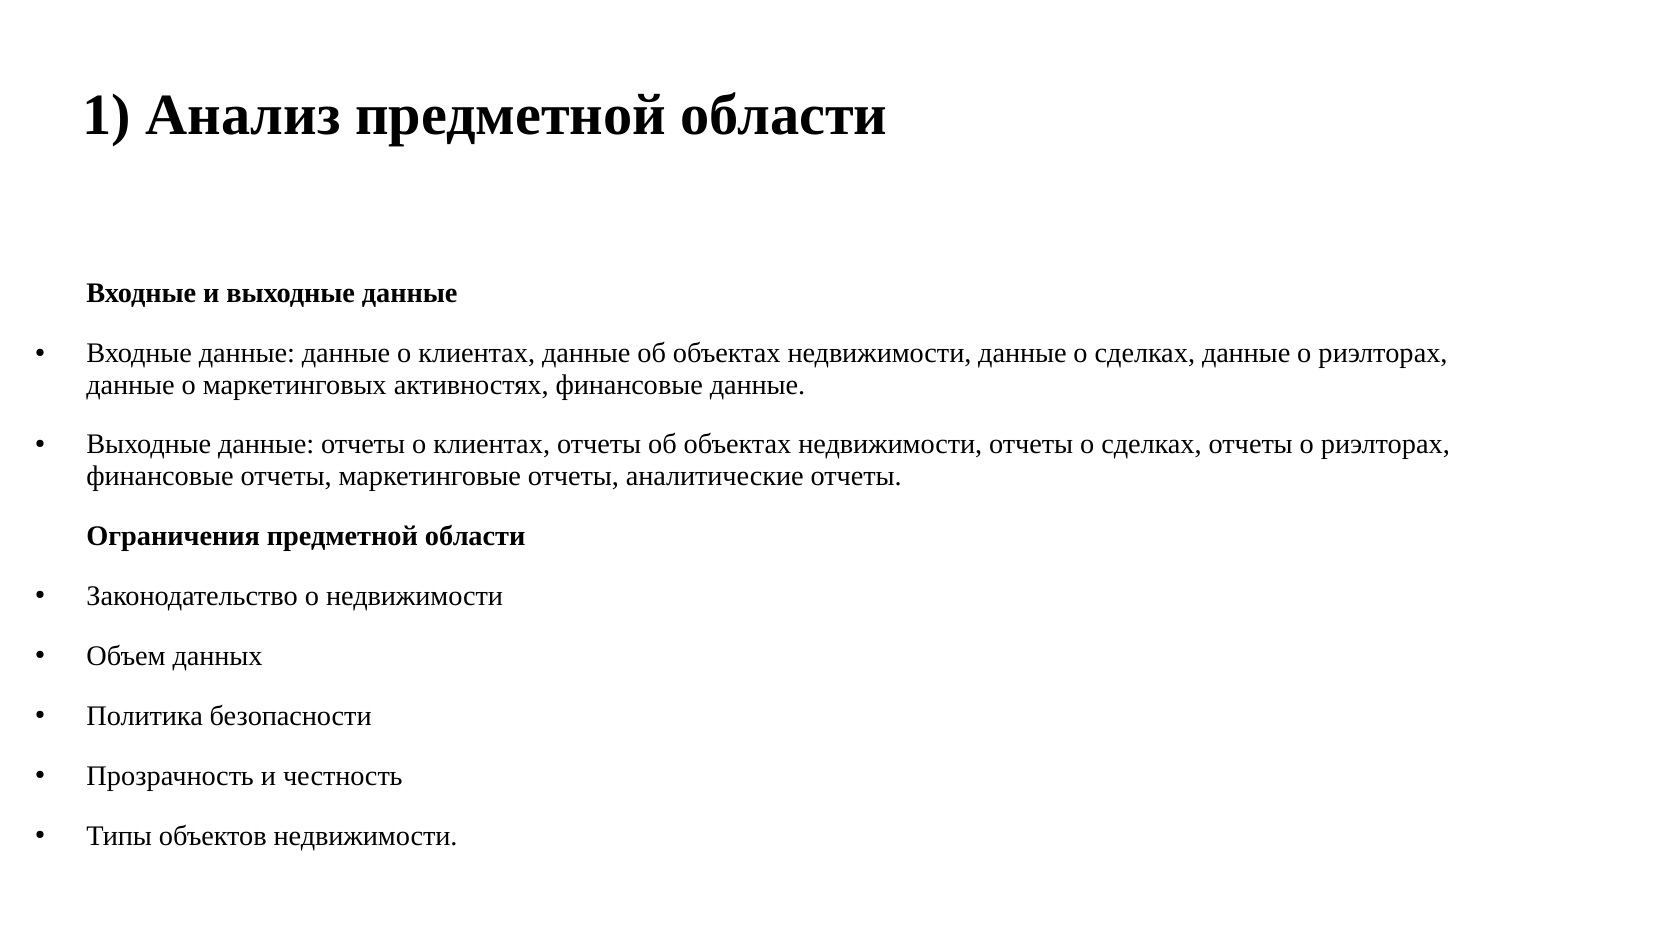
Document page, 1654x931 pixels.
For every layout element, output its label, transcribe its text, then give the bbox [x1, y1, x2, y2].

title 1) Анализ предметной области [82, 37, 1571, 193]
list Входные и выходные данные Входные данные: данные о клиентах, данные об объектах недвижимости, данные о сделках, данные о риэлторах, данные о маркетинговых активностях, финансовые данные. Выходные данные: отчеты о клиентах, отчеты об объектах недвижимости, отчеты о сделках, отчеты о риэлторах, финансовые отчеты, маркетинговые отчеты, аналитические отчеты. Ограничения предметной области Законодательство о недвижимости Объем данных Политика безопасности Прозрачность и честность Типы объектов недвижимости. [17, 217, 1506, 857]
